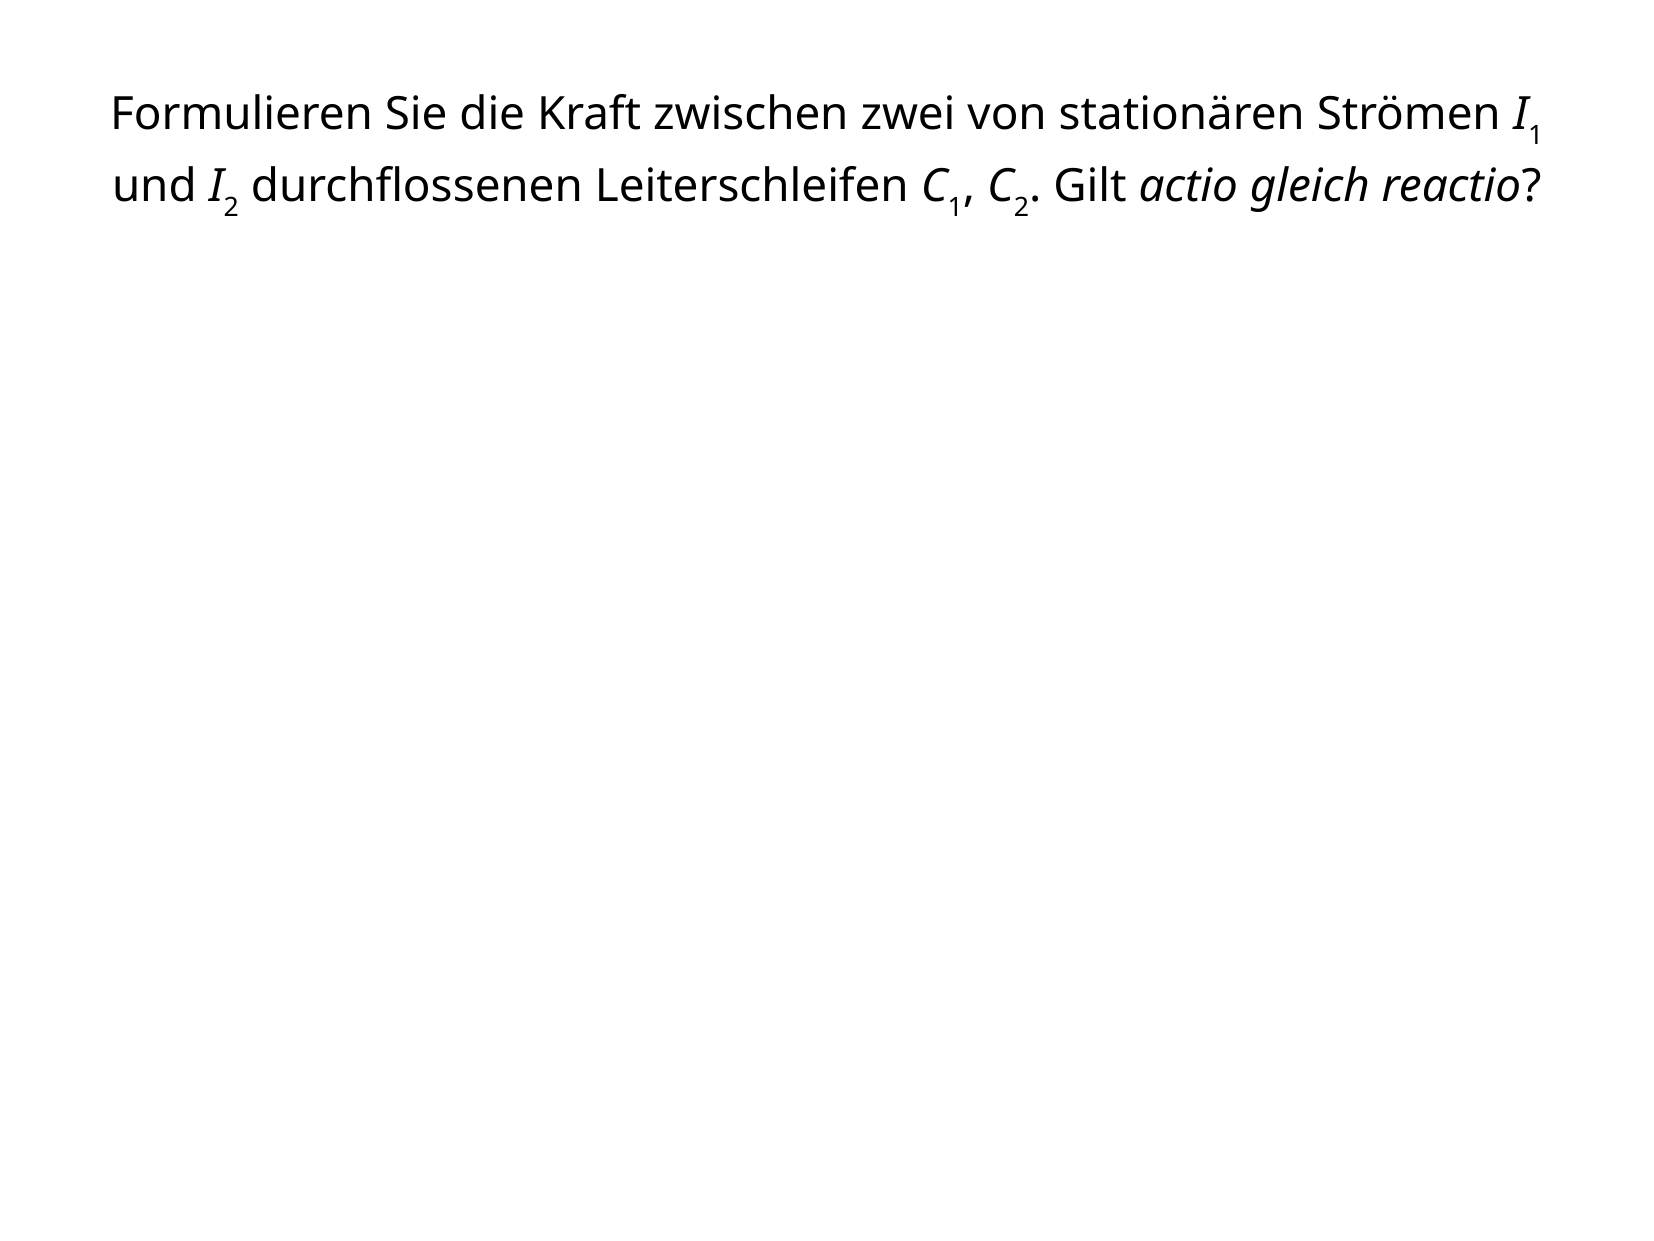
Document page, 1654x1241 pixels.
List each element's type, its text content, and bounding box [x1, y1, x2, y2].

title Formulieren Sie die Kraft zwischen zwei von stationären Strömen I1 und I2 durchflossenen Leiterschleifen C1, C2. Gilt actio gleich reactio? [82, 49, 1571, 257]
